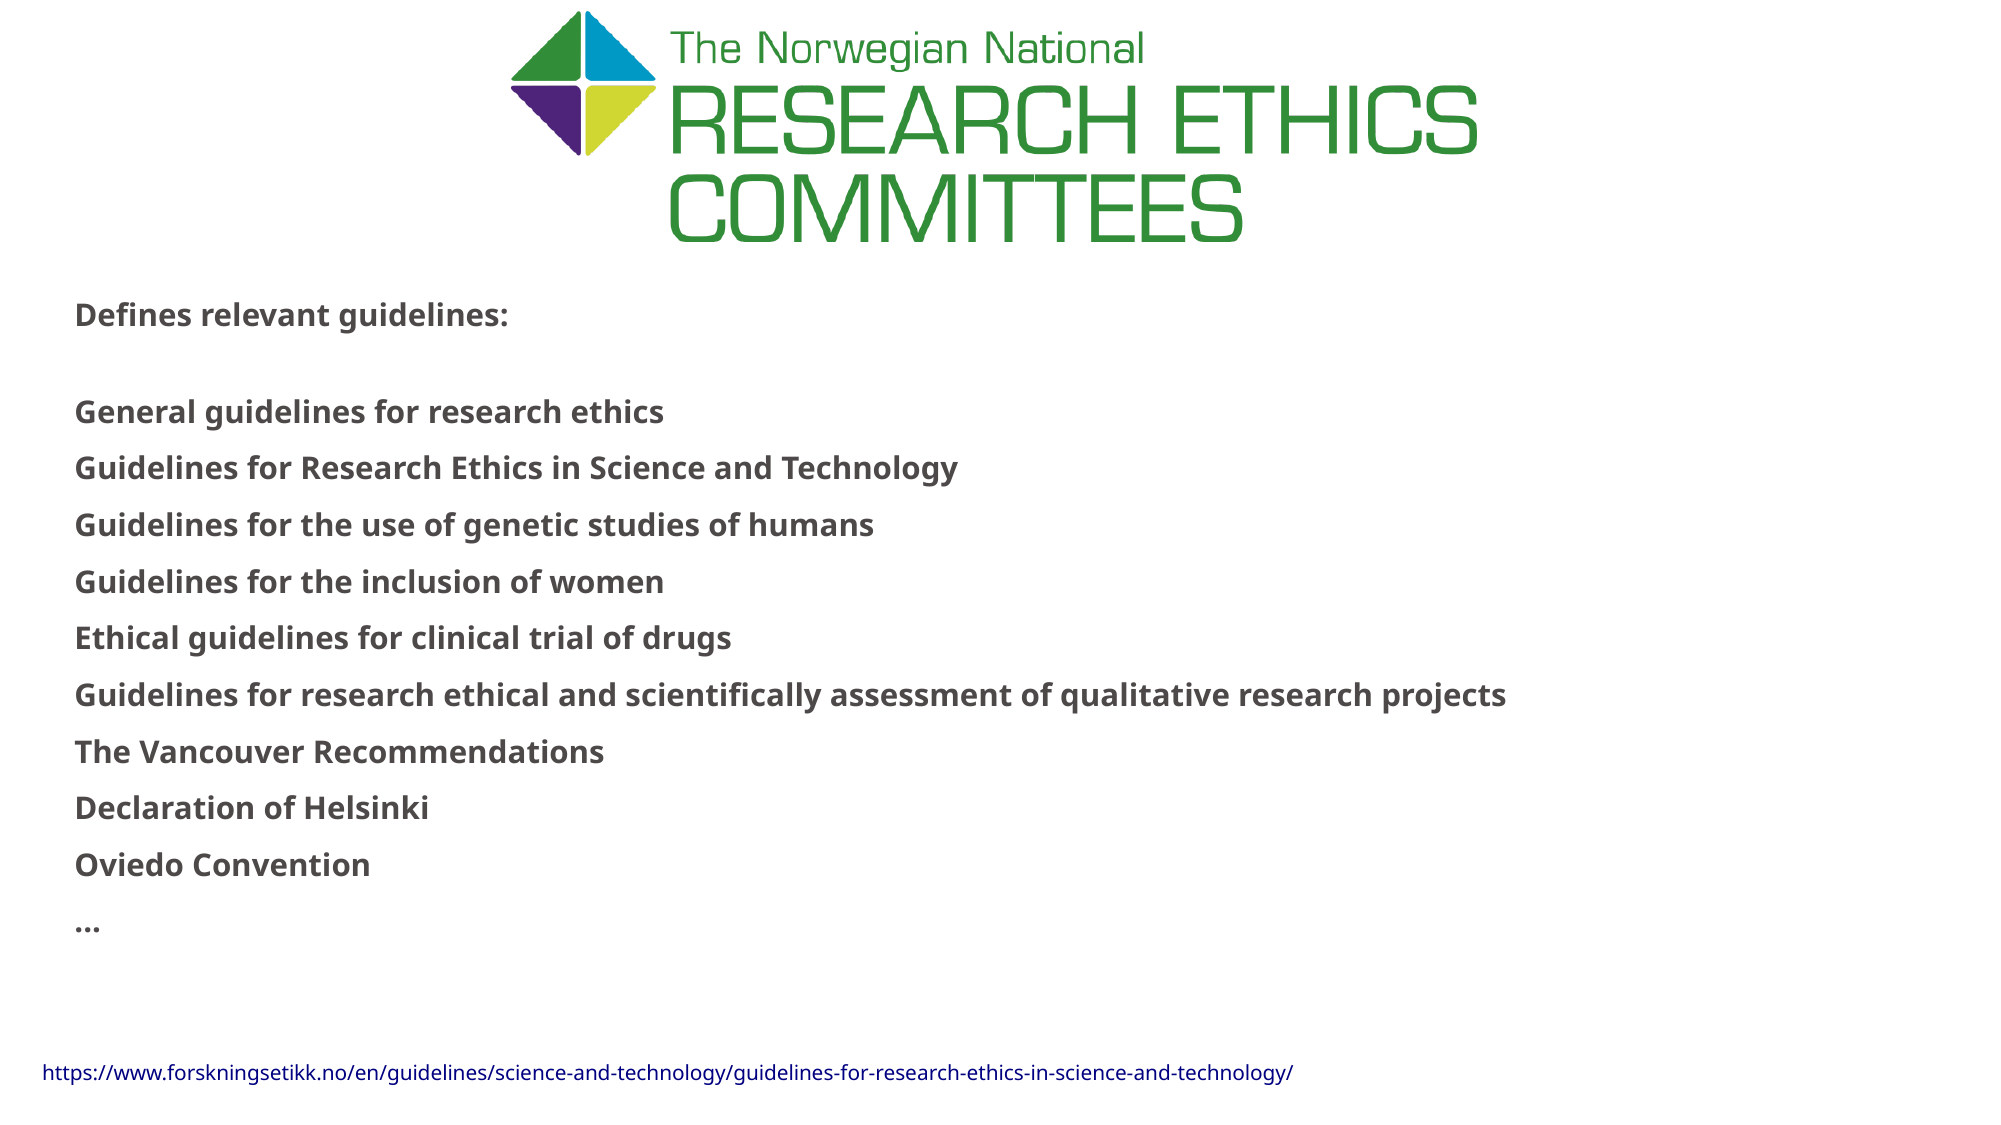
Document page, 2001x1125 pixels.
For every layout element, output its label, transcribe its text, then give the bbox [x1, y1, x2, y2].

list Defines relevant guidelines: General guidelines for research ethics Guidelines for Research Ethics in Science and Technology Guidelines for the use of genetic studies of humans Guidelines for the inclusion of women Ethical guidelines for clinical trial of drugs Guidelines for research ethical and scientifically assessment of qualitative research projects The Vancouver Recommendations Declaration of Helsinki Oviedo Convention ... [41, 292, 1841, 946]
picture [511, 11, 1477, 242]
text_box https://www.forskningsetikk.no/en/guidelines/science-and-technology/guidelines-for-research-ethics-in-science-and-technology/ [27, 1051, 1160, 1125]
